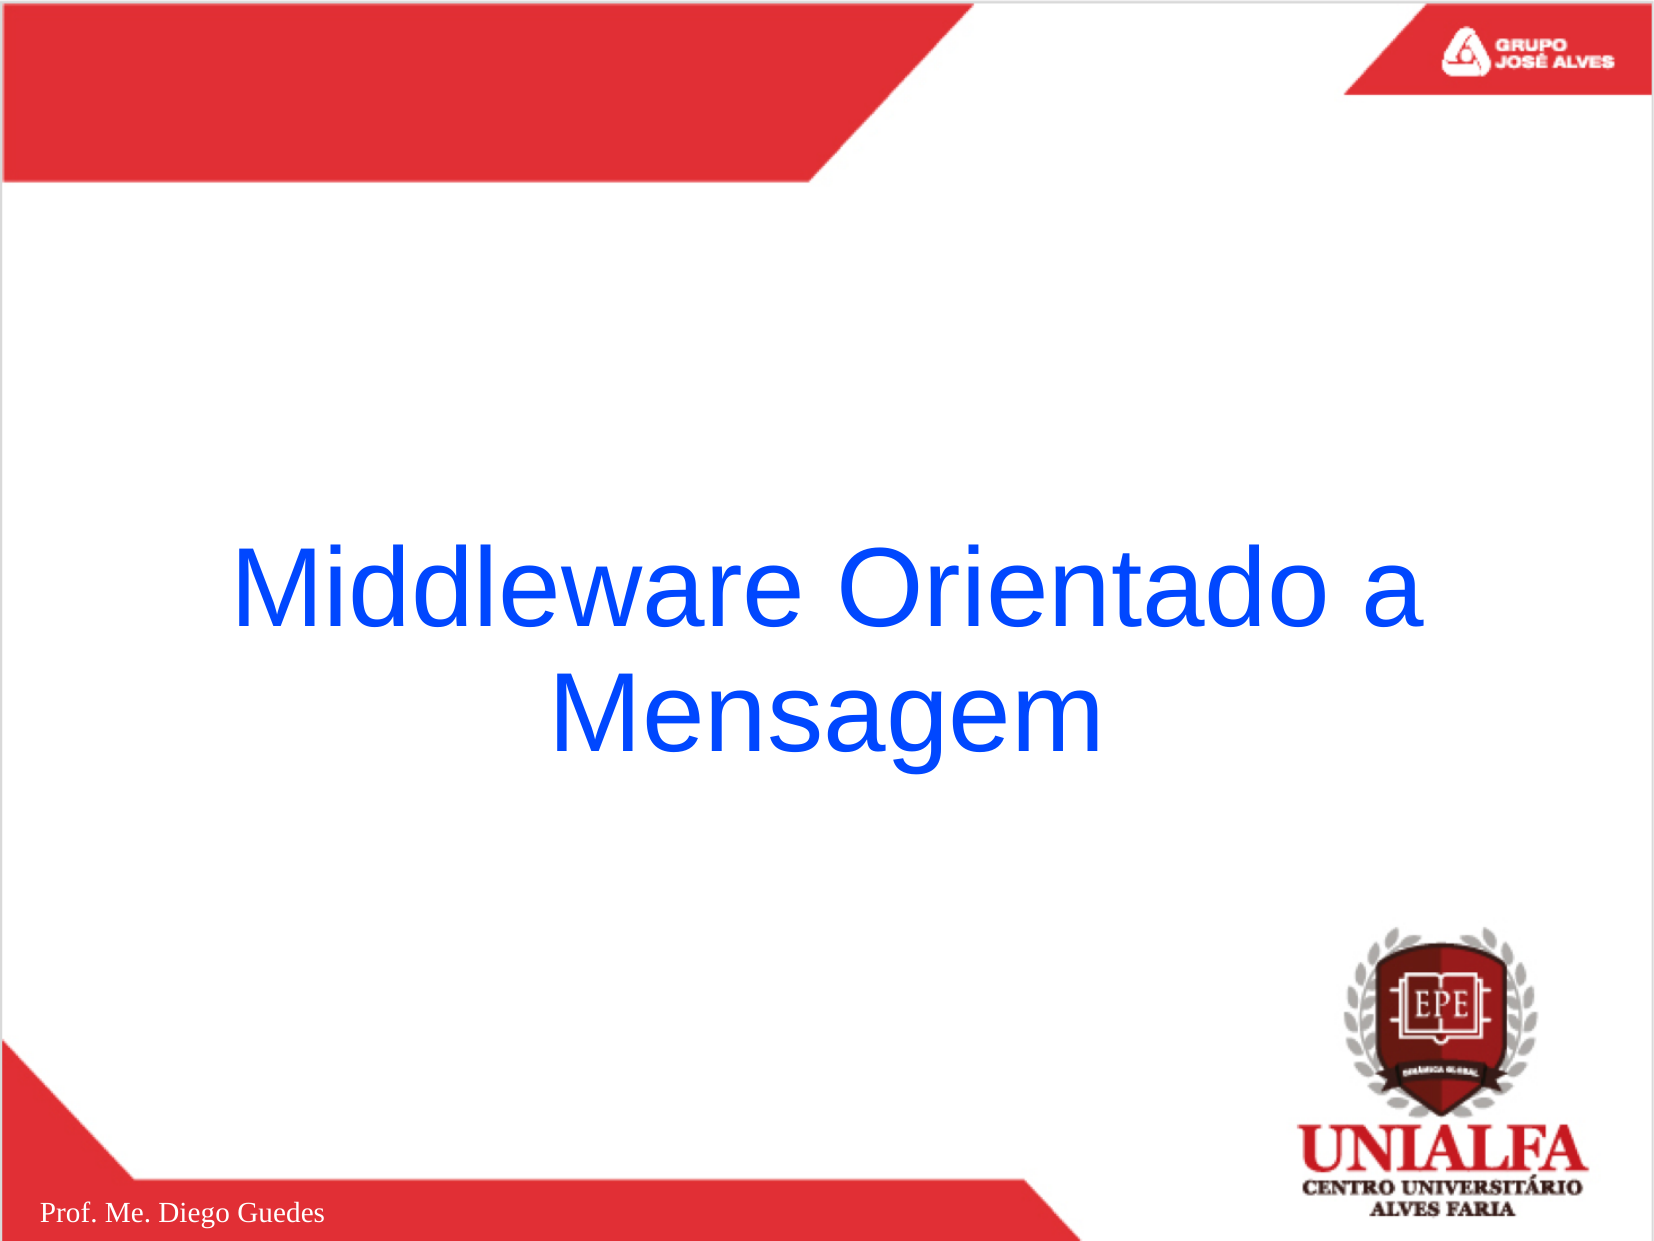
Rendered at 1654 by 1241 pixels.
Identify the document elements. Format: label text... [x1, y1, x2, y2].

picture [0, 0, 1654, 1241]
subtitle Middleware Orientado a Mensagem [82, 290, 1571, 1010]
